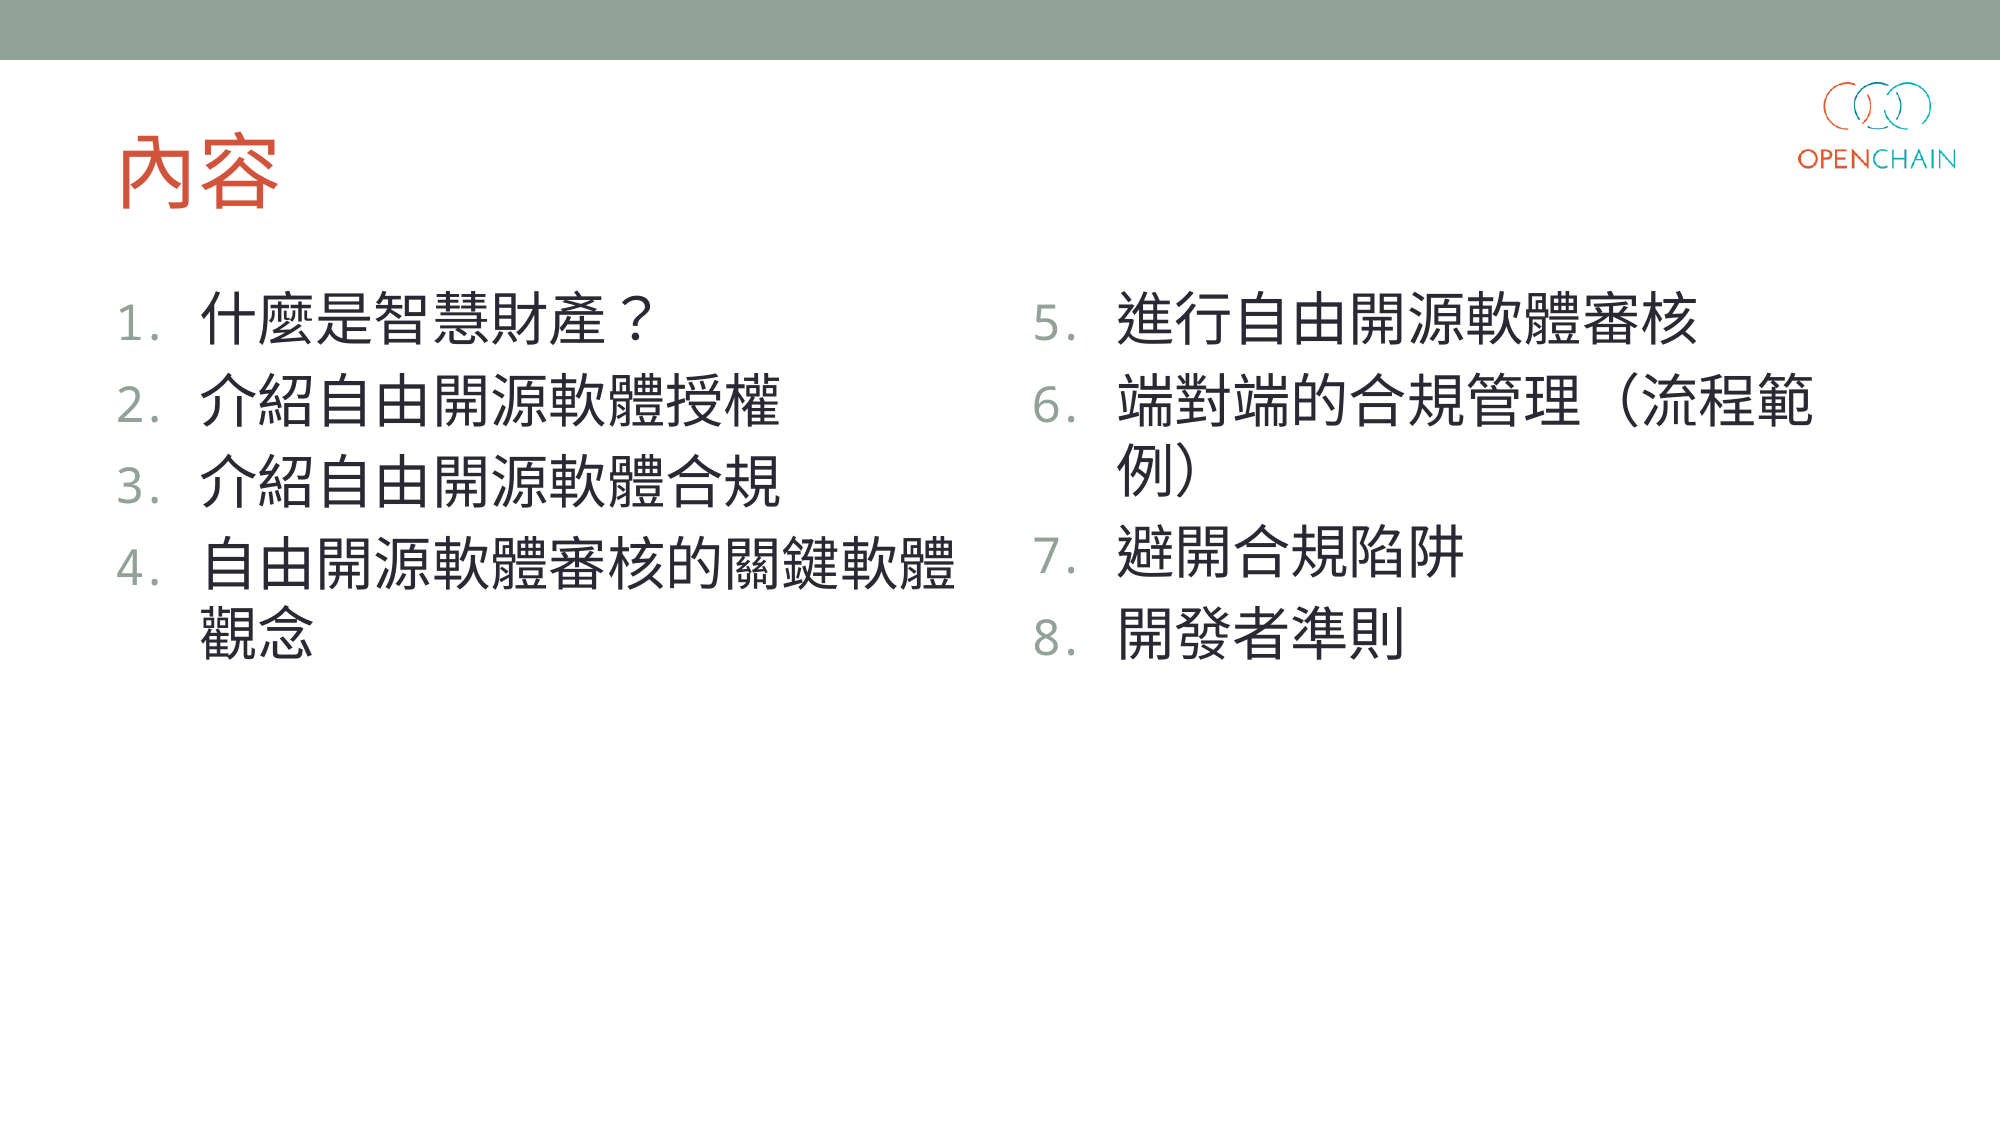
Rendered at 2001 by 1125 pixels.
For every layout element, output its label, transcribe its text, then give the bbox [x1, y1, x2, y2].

picture [1798, 82, 1955, 169]
list 進行自由開源軟體審核 端對端的合規管理（流程範例） 避開合規陷阱 開發者準則 [1016, 274, 1900, 1049]
list 什麼是智慧財產？ 介紹自由開源軟體授權 介紹自由開源軟體合規 自由開源軟體審核的關鍵軟體觀念 [99, 274, 984, 1049]
title 內容 [99, 87, 1900, 250]
